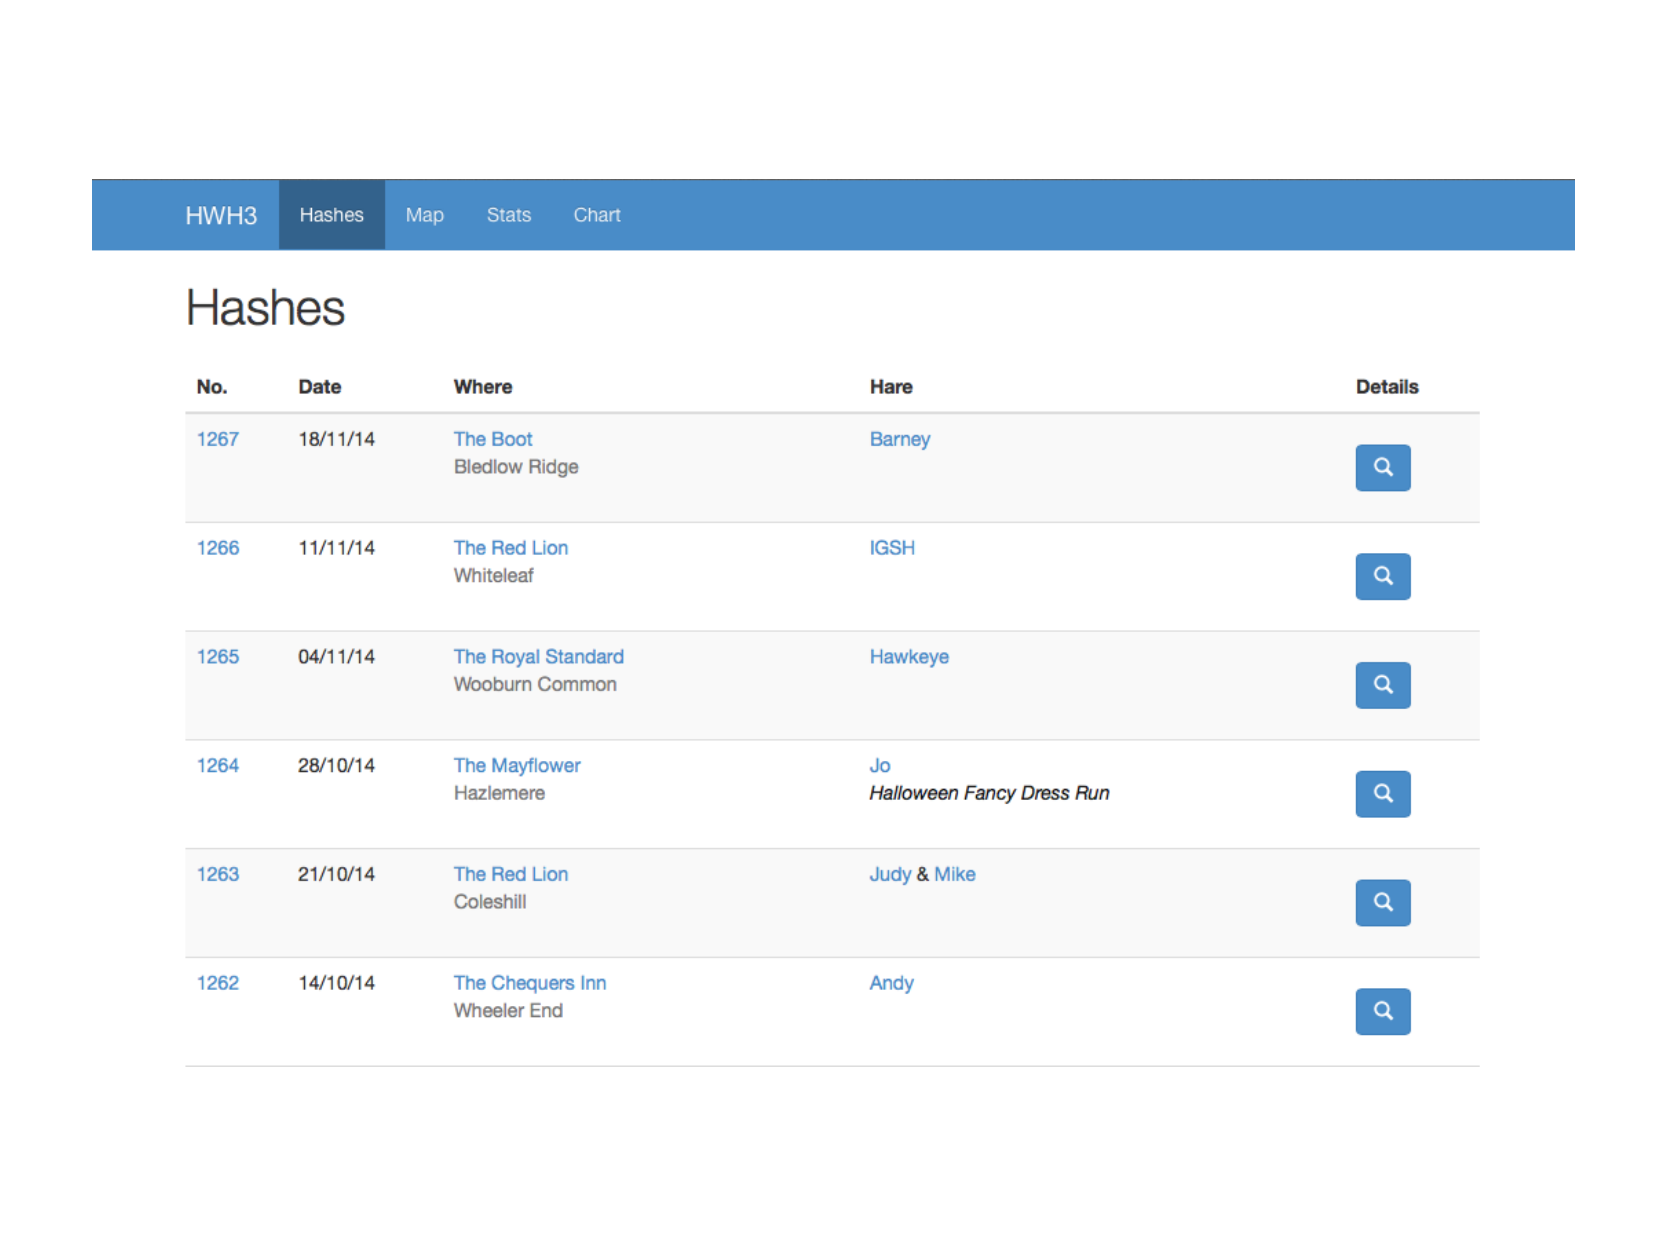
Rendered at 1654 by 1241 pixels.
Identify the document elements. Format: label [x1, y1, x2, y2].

picture [92, 179, 1575, 1067]
